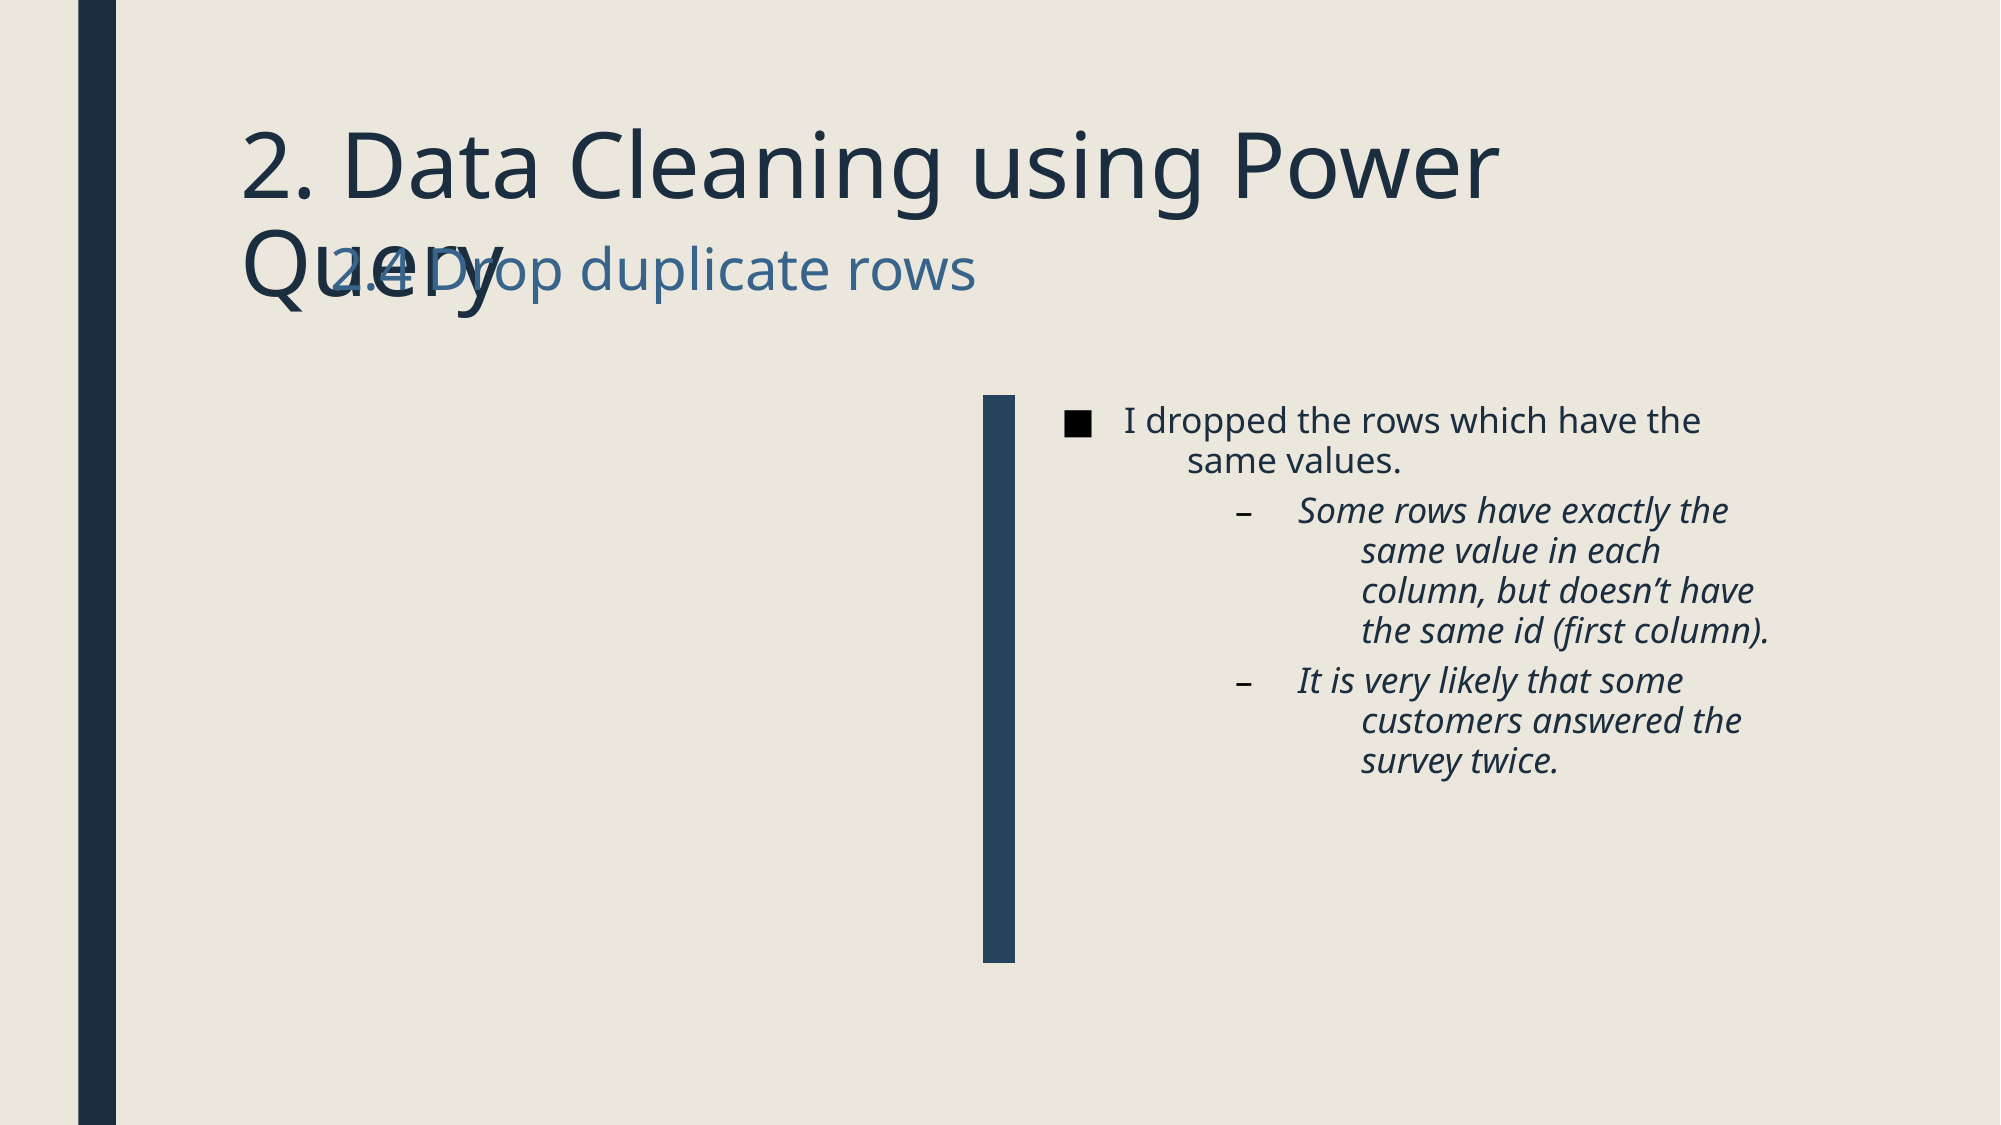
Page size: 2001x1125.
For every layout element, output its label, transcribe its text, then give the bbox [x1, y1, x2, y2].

text_box 2.4 Drop duplicate rows [315, 224, 1685, 311]
text_box [983, 395, 1015, 963]
title 2. Data Cleaning using Power Query [225, 112, 1801, 357]
list I dropped the rows which have the same values. Some rows have exactly the same value in each column, but doesn’t have the same id (first column). It is very likely that some customers answered the survey twice. [1046, 393, 1801, 982]
